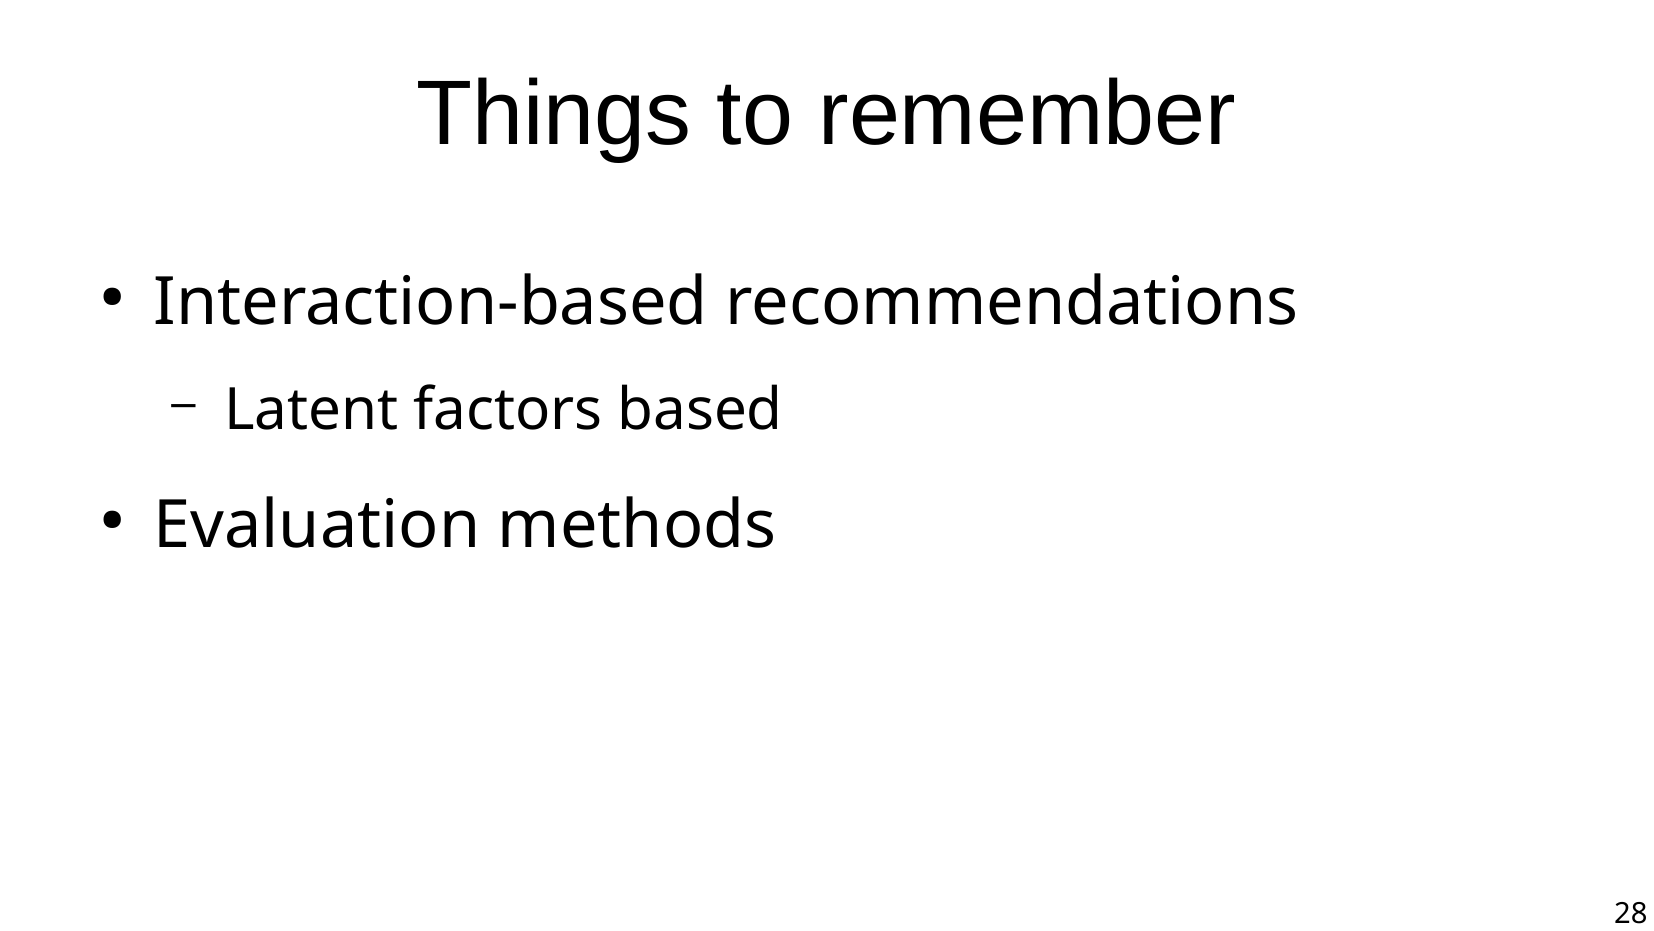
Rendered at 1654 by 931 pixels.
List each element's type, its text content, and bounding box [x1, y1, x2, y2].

title Things to remember [82, 1, 1571, 226]
list Interaction-based recommendations Latent factors based Evaluation methods [82, 253, 1571, 793]
